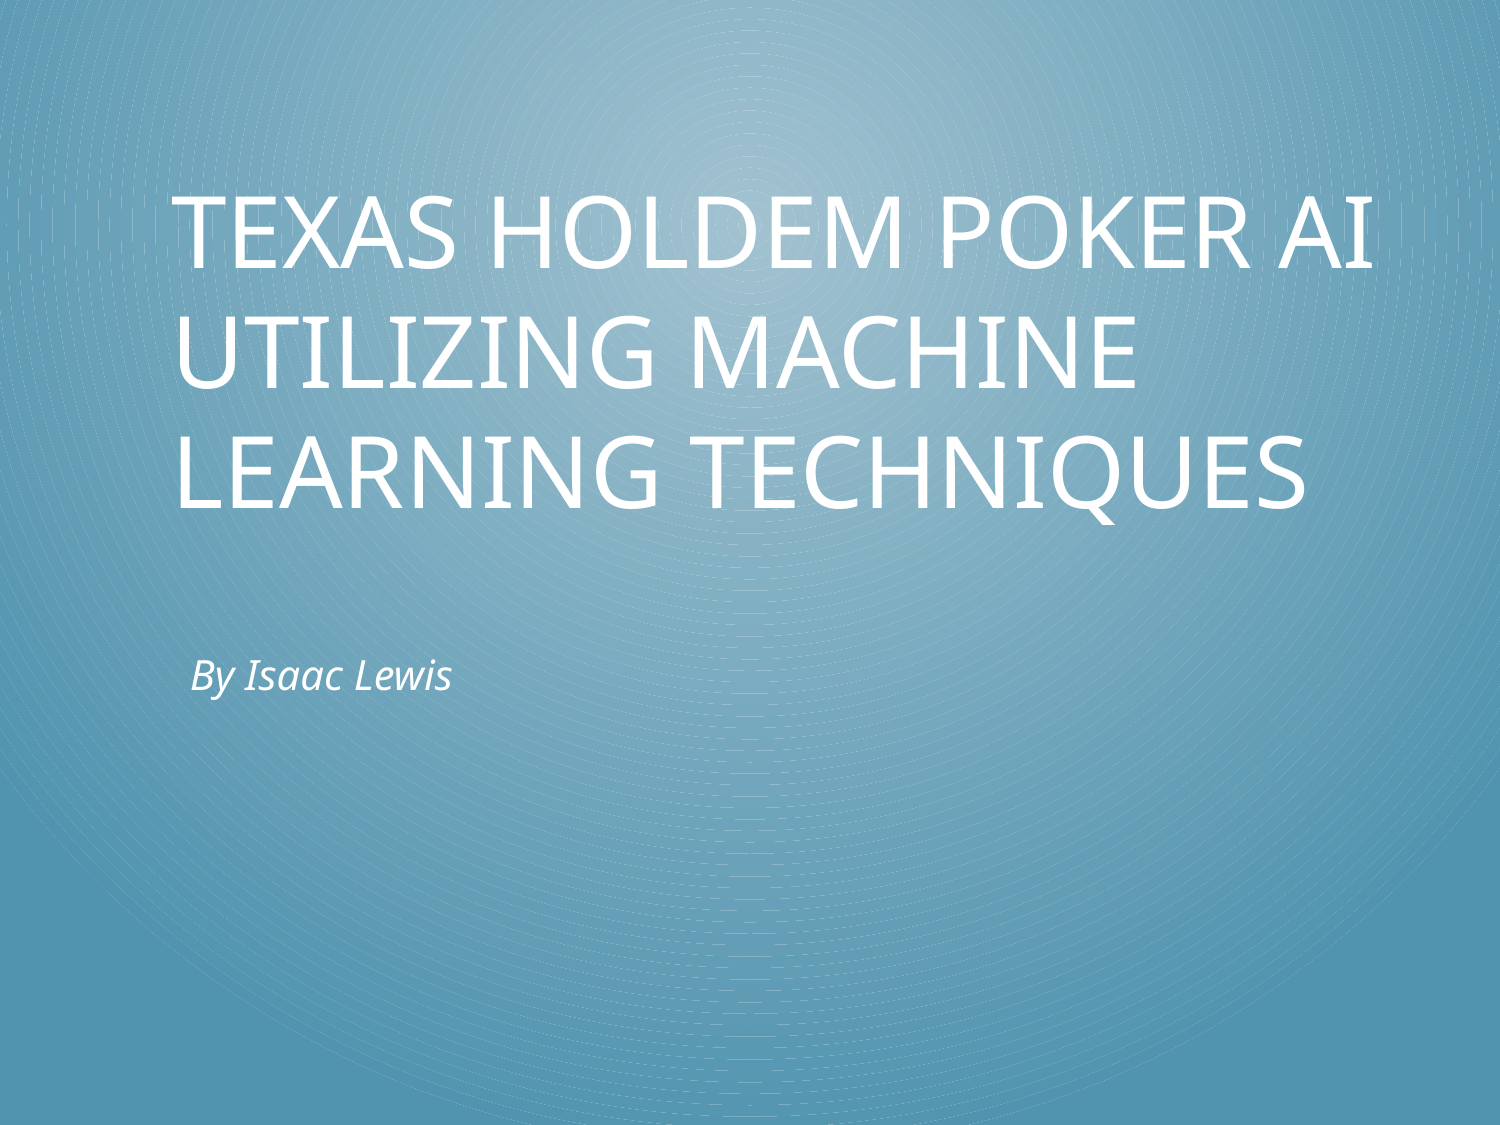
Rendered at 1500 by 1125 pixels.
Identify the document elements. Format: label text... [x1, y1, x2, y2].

title Texas Holdem poker AI Utilizing machine learning techniques [171, 160, 1444, 531]
subtitle By Isaac Lewis [174, 640, 1188, 826]
